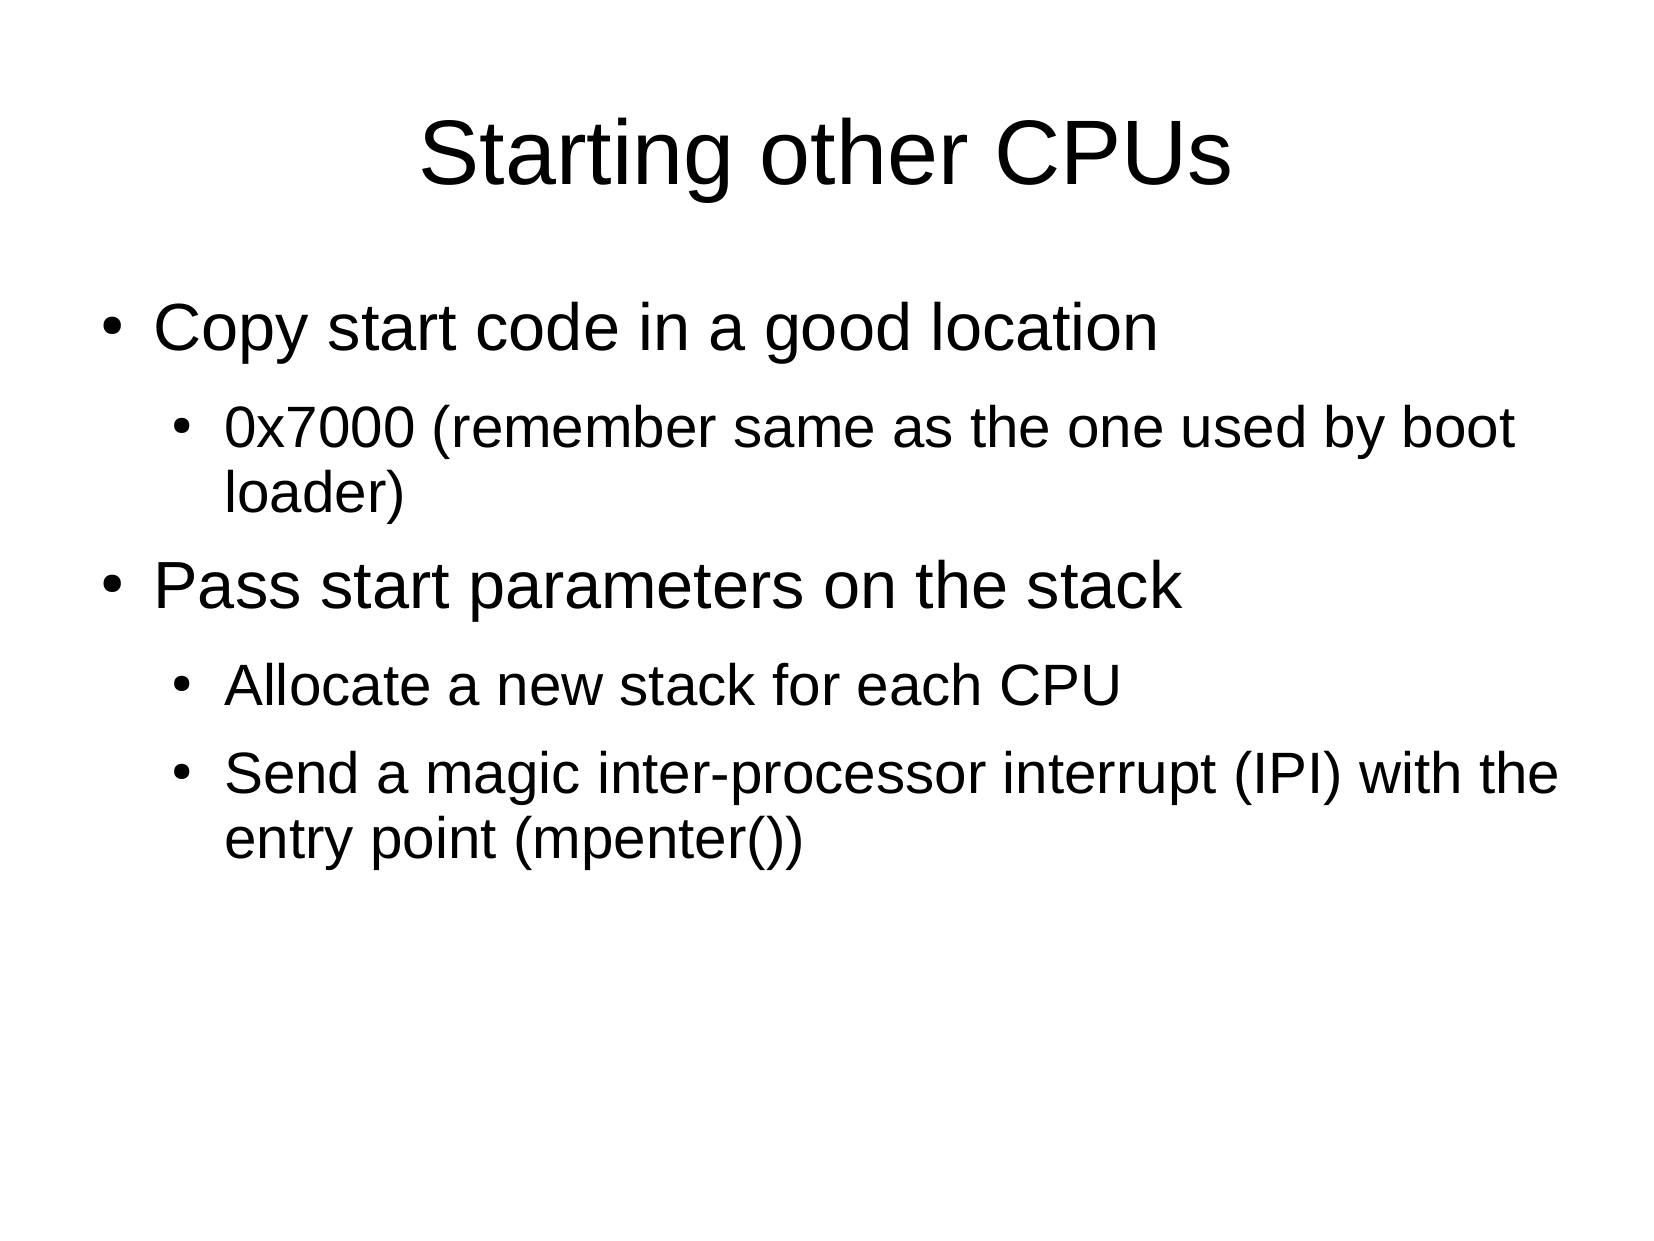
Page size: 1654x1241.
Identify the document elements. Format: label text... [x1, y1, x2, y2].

list Copy start code in a good location 0x7000 (remember same as the one used by boot loader) Pass start parameters on the stack Allocate a new stack for each CPU Send a magic inter-processor interrupt (IPI) with the entry point (mpenter()) [82, 290, 1571, 1010]
title Starting other CPUs [82, 49, 1571, 257]
